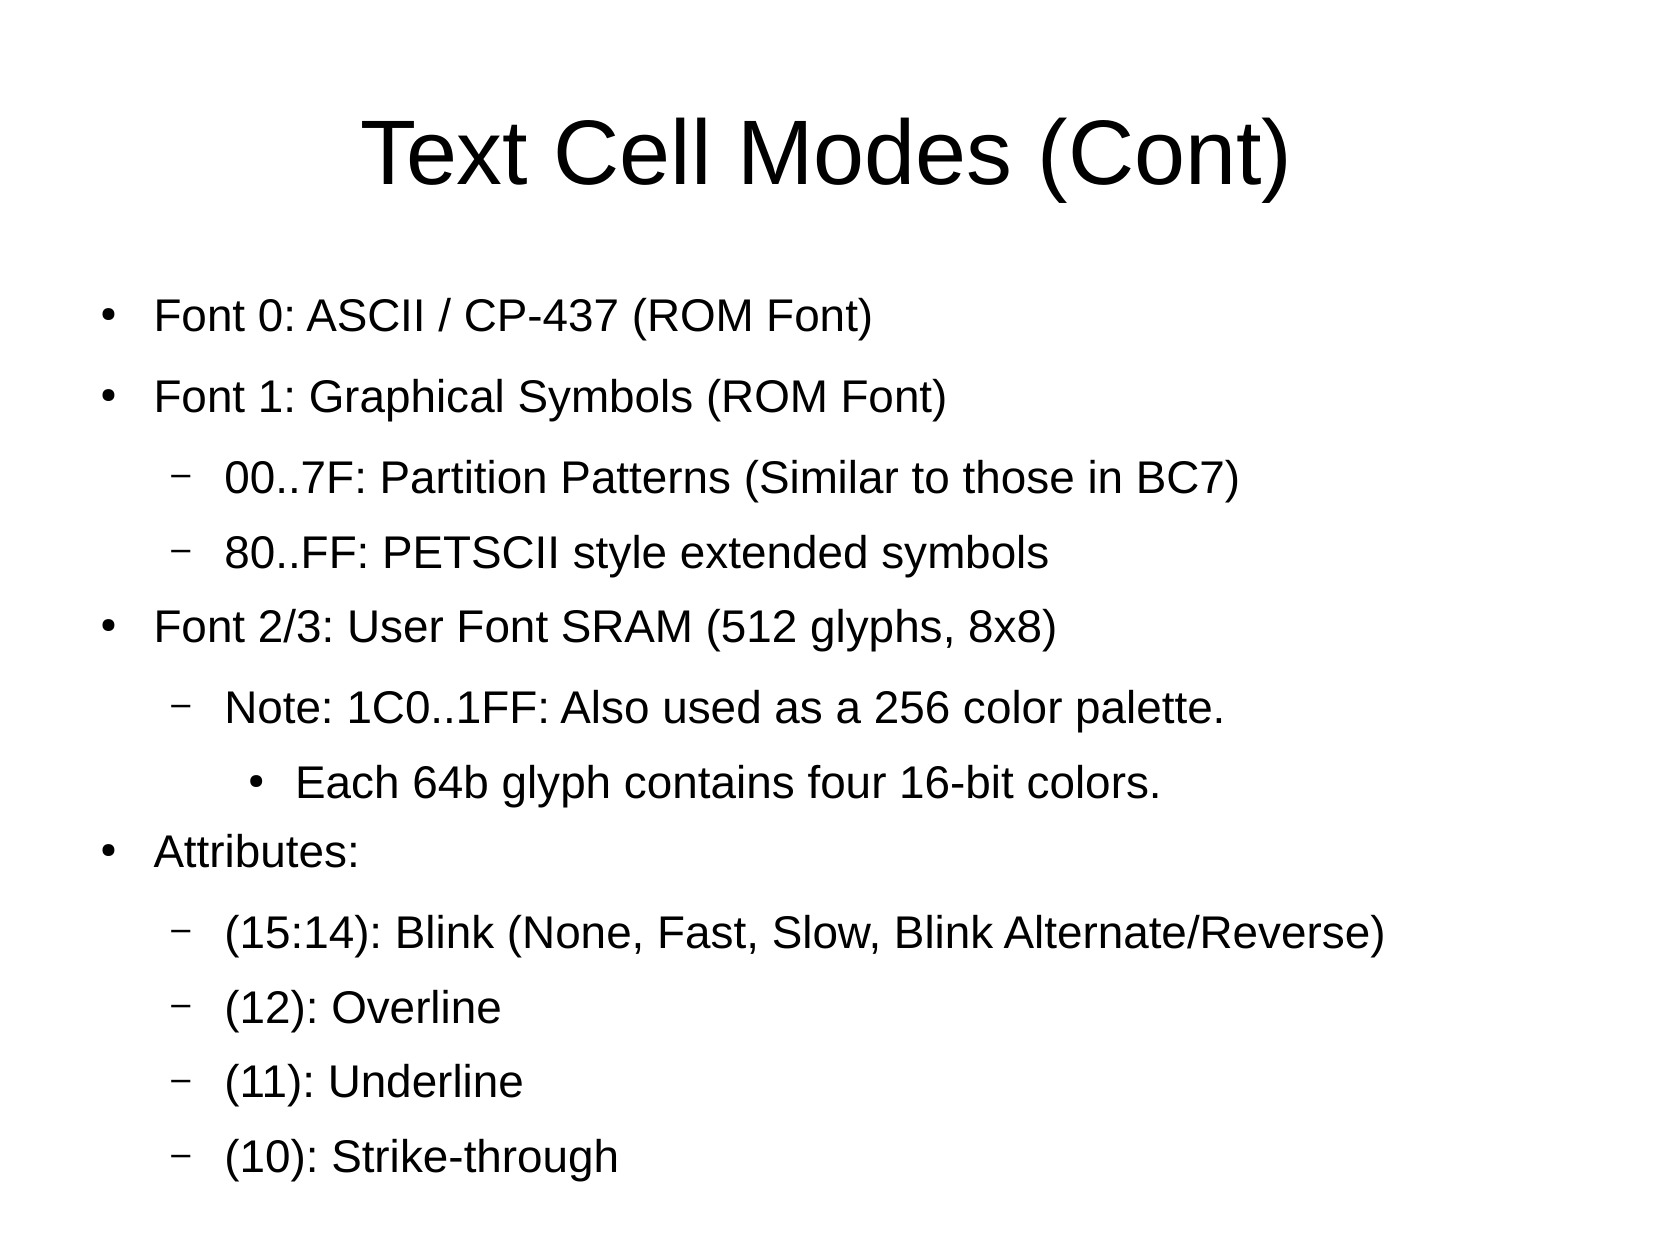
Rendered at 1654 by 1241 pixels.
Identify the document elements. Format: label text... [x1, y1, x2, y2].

list Font 0: ASCII / CP-437 (ROM Font) Font 1: Graphical Symbols (ROM Font) 00..7F: Partition Patterns (Similar to those in BC7) 80..FF: PETSCII style extended symbols Font 2/3: User Font SRAM (512 glyphs, 8x8) Note: 1C0..1FF: Also used as a 256 color palette. Each 64b glyph contains four 16-bit colors. Attributes: (15:14): Blink (None, Fast, Slow, Blink Alternate/Reverse) (12): Overline (11): Underline (10): Strike-through [82, 290, 1571, 1180]
title Text Cell Modes (Cont) [82, 49, 1571, 257]
